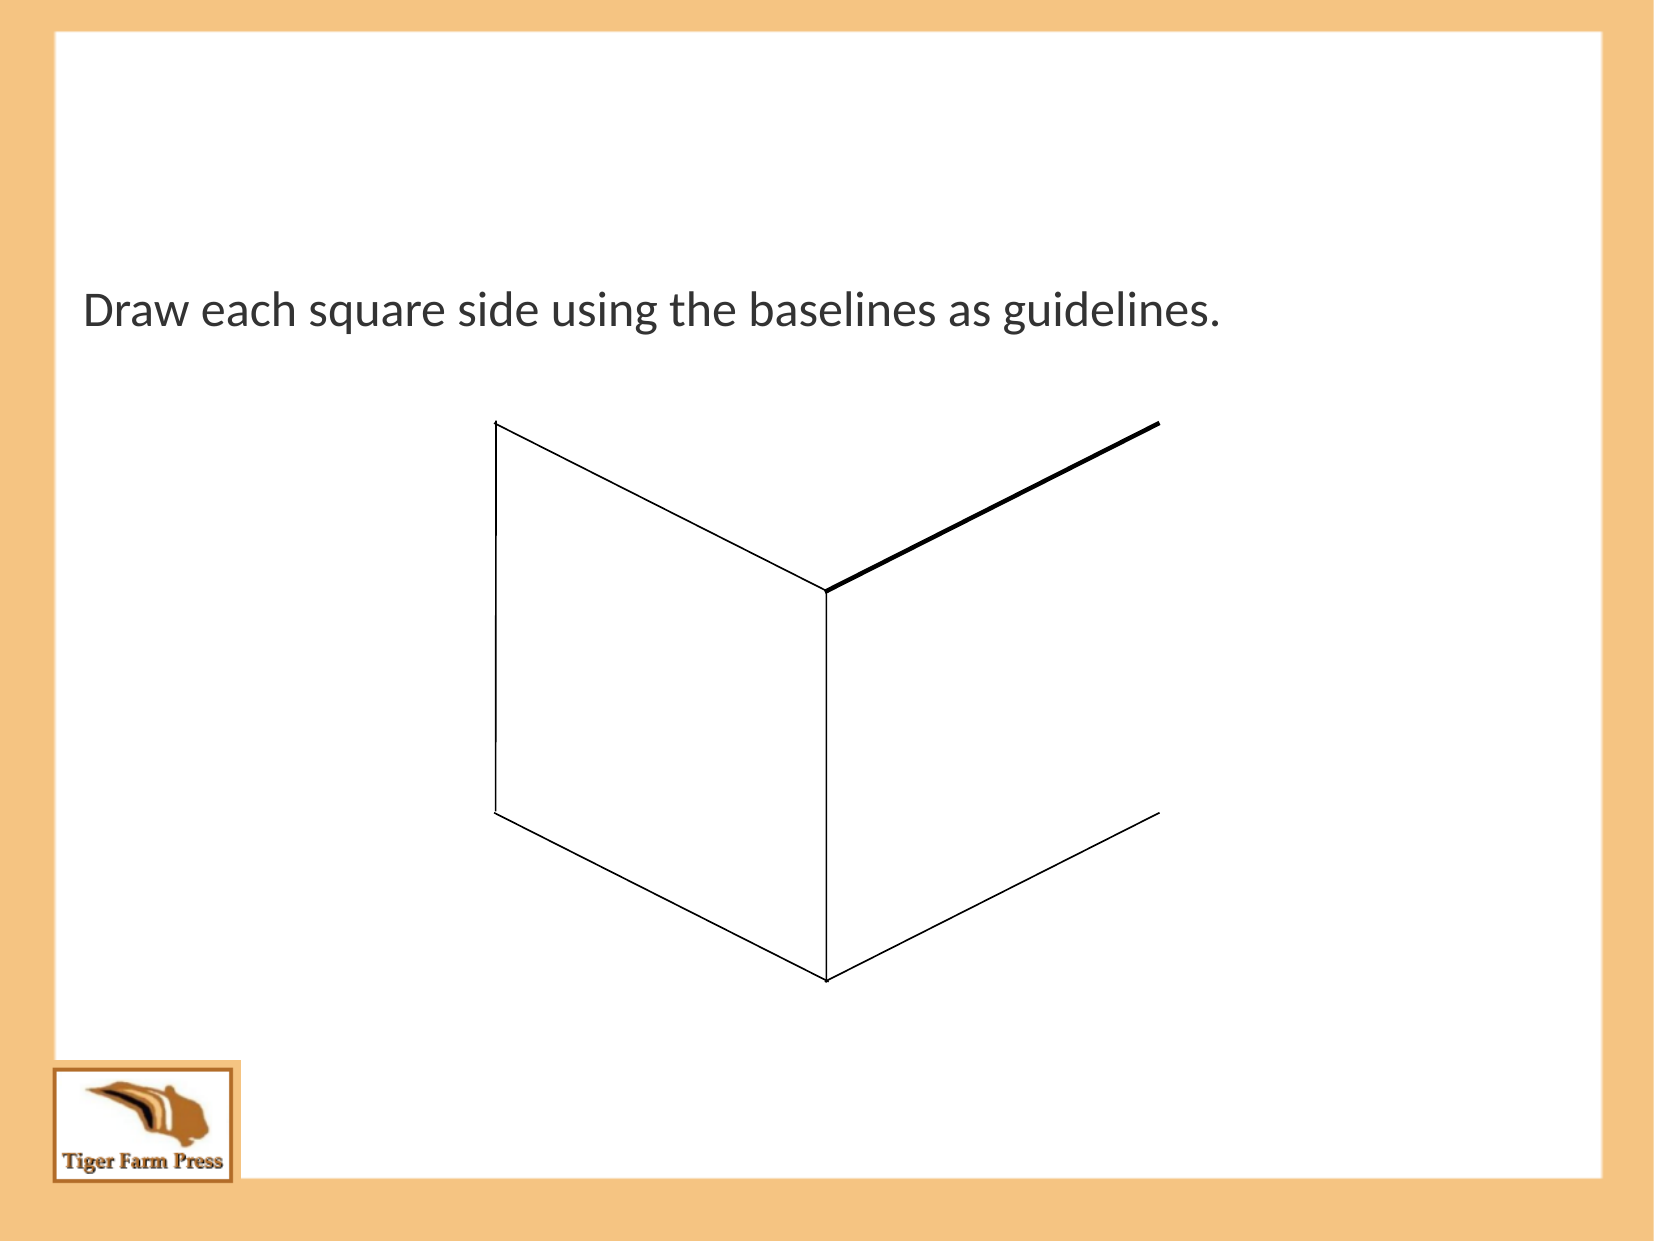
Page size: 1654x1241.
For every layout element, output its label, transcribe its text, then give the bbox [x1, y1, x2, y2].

list Draw each square side using the baselines as guidelines. [83, 290, 1572, 1109]
picture [0, 0, 1654, 1241]
